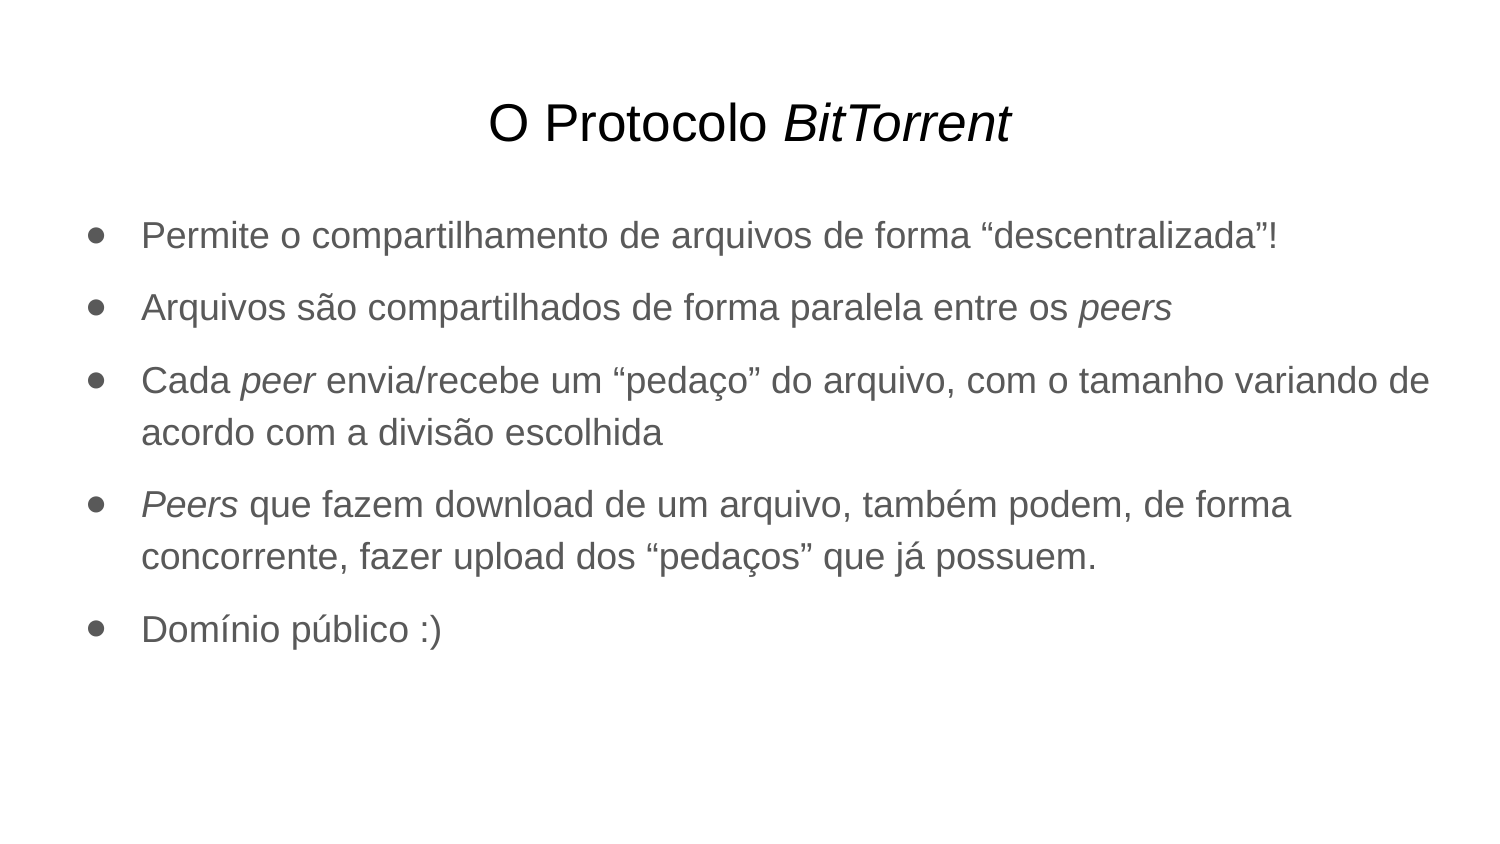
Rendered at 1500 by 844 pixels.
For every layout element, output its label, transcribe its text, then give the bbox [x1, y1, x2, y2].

list Permite o compartilhamento de arquivos de forma “descentralizada”! Arquivos são compartilhados de forma paralela entre os peers Cada peer envia/recebe um “pedaço” do arquivo, com o tamanho variando de acordo com a divisão escolhida Peers que fazem download de um arquivo, também podem, de forma concorrente, fazer upload dos “pedaços” que já possuem. Domínio público :) [51, 189, 1449, 750]
title O Protocolo BitTorrent [51, 72, 1449, 167]
